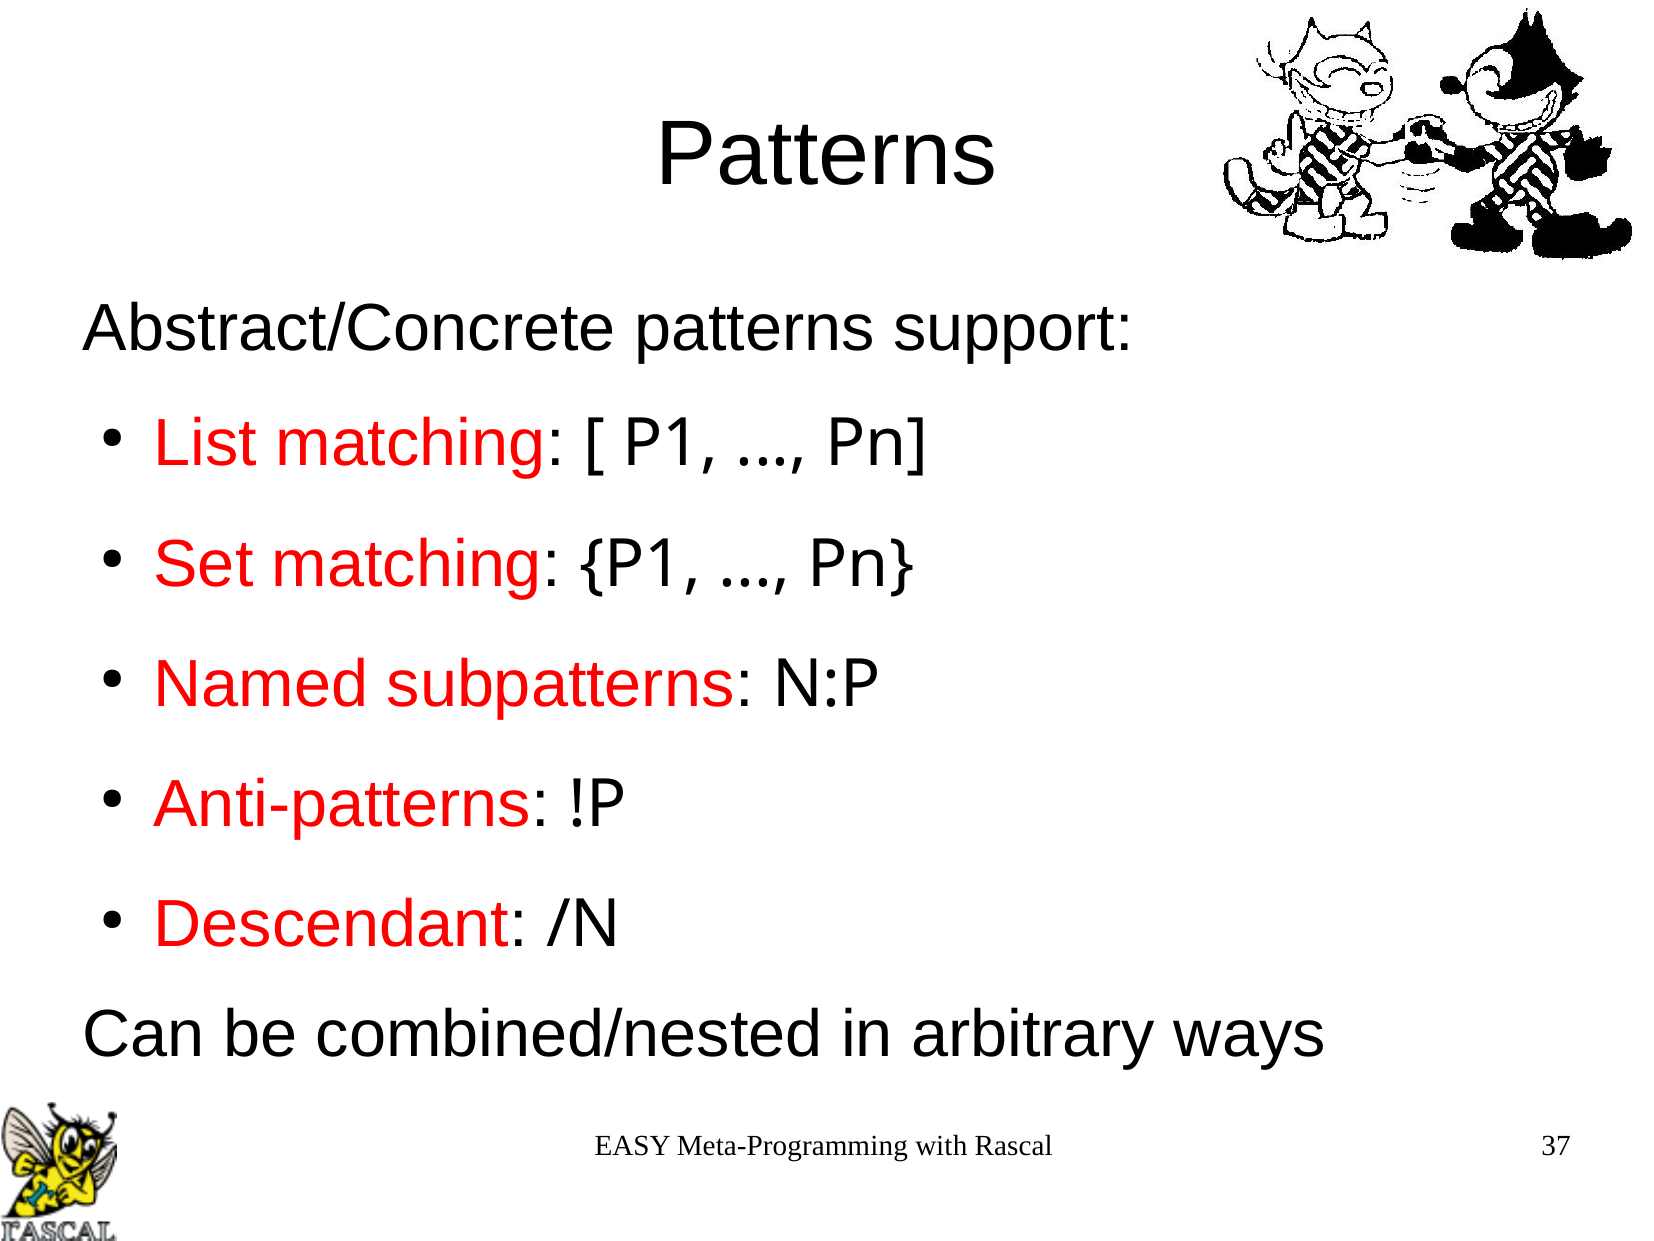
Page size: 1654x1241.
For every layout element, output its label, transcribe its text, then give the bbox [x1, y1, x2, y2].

picture [1214, 7, 1642, 271]
picture [0, 1102, 117, 1241]
title Patterns [82, 49, 1214, 257]
list Abstract/Concrete patterns support: List matching: [ P1, ..., Pn] Set matching: {P1, ..., Pn} Named subpatterns: N:P Anti-patterns: !P Descendant: /N Can be combined/nested in arbitrary ways [82, 290, 1571, 1109]
